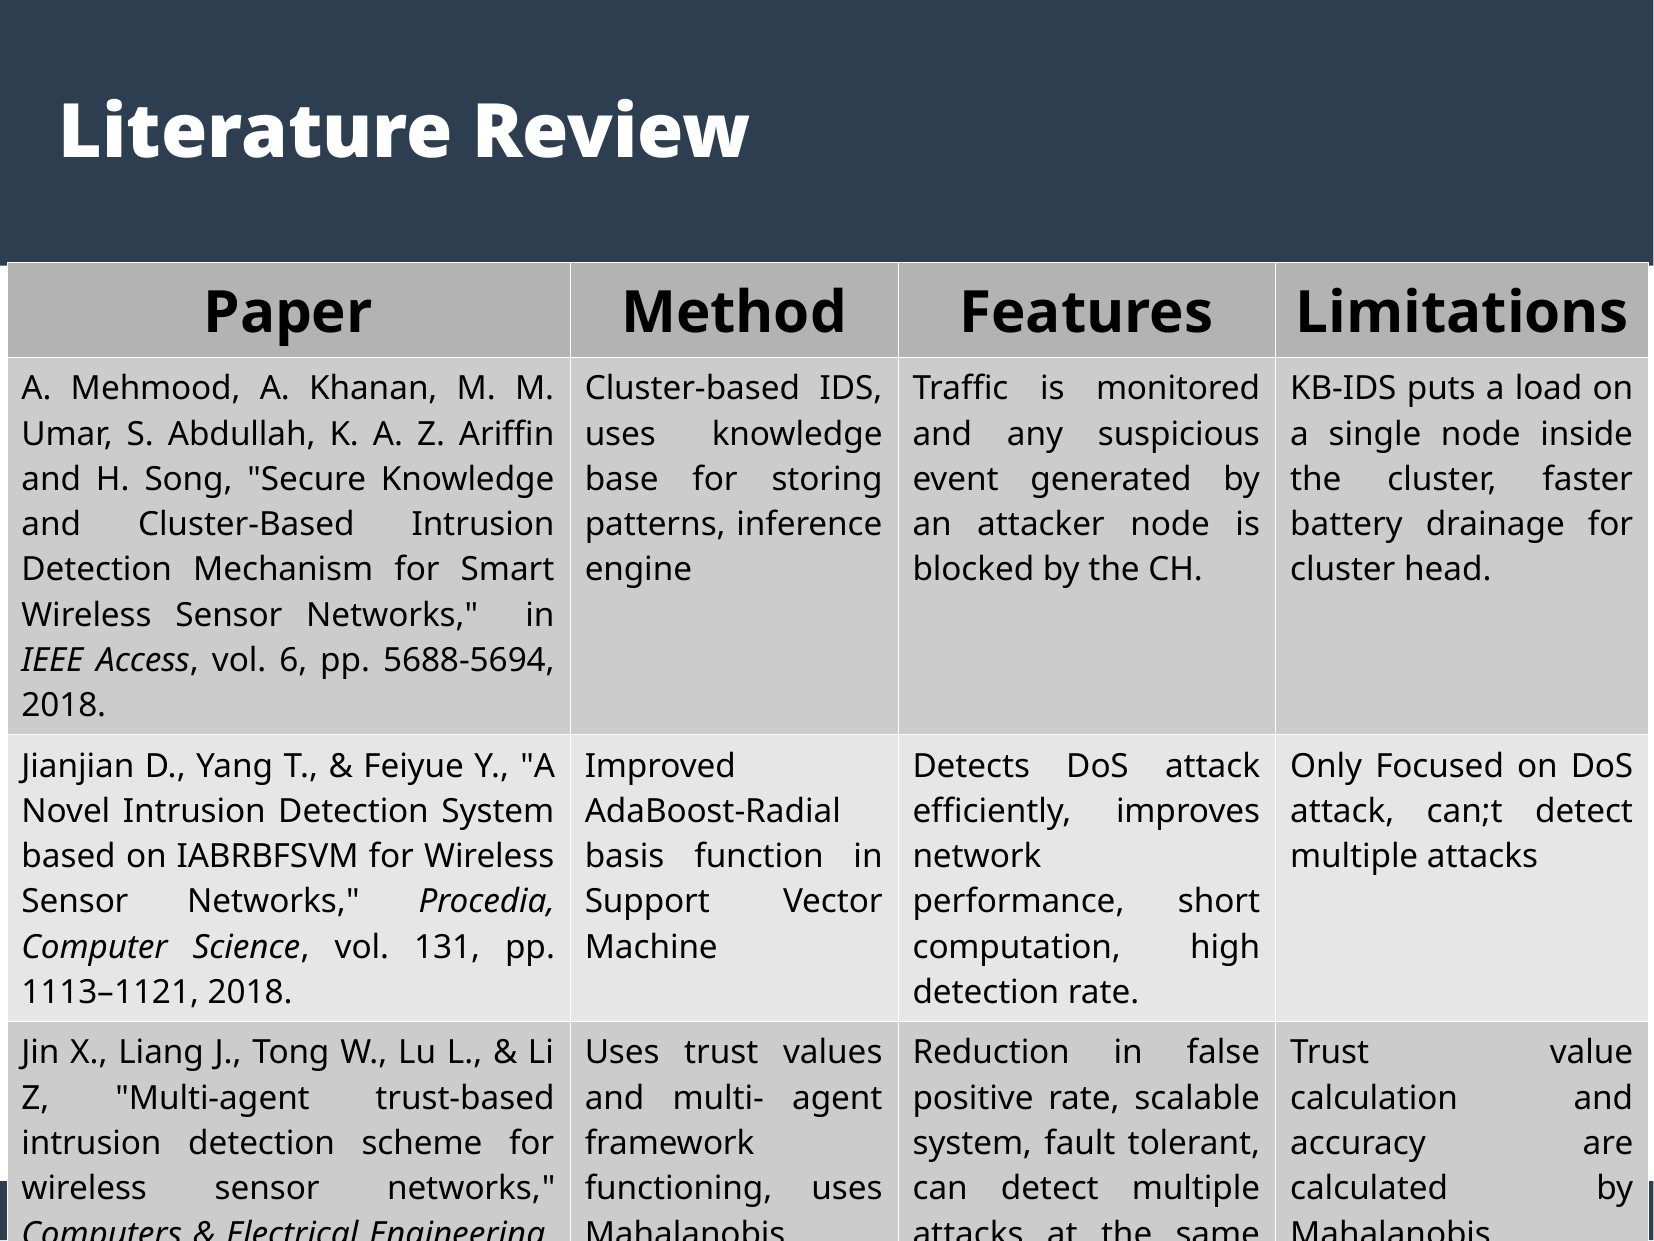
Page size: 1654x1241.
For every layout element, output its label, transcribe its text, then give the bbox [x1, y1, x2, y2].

table_cell Reduction in false positive rate, scalable system, fault tolerant, can detect multiple attacks at the same time [899, 1022, 1275, 1241]
title Literature Review [59, 49, 1595, 207]
table_header Features [899, 263, 1275, 357]
table_header Method [571, 263, 898, 357]
table_header Paper [8, 263, 570, 357]
table_cell Improved AdaBoost-Radial basis function in Support Vector Machine [571, 735, 898, 1021]
table_cell Uses trust values and multi- agent framework functioning, uses Mahalanobis distance. [571, 1022, 898, 1241]
table_cell Jin X., Liang J., Tong W., Lu L., & Li Z, "Multi-agent trust-based intrusion detection scheme for wireless sensor networks," Computers & Electrical Engineering, vol. 59, pp. 262–273, 2017. [8, 1022, 570, 1241]
table_cell Trust value calculation and accuracy are calculated by Mahalanobis distance. [1276, 1022, 1648, 1241]
table_cell Detects DoS attack efficiently, improves network performance, short computation, high detection rate. [899, 735, 1275, 1021]
table_header Limitations [1276, 263, 1648, 357]
table_cell Only Focused on DoS attack, can;t detect multiple attacks [1276, 735, 1648, 1021]
table_cell Traffic is monitored and any suspicious event generated by an attacker node is blocked by the CH. [899, 358, 1275, 734]
table_cell Jianjian D., Yang T., & Feiyue Y., "A Novel Intrusion Detection System based on IABRBFSVM for Wireless Sensor Networks," Procedia, Computer Science, vol. 131, pp. 1113–1121, 2018. [8, 735, 570, 1021]
table_cell A. Mehmood, A. Khanan, M. M. Umar, S. Abdullah, K. A. Z. Ariffin and H. Song, "Secure Knowledge and Cluster-Based Intrusion Detection Mechanism for Smart Wireless Sensor Networks," in IEEE Access, vol. 6, pp. 5688-5694, 2018. [8, 358, 570, 734]
table_cell Cluster-based IDS, uses knowledge base for storing patterns, inference engine [571, 358, 898, 734]
table_cell KB-IDS puts a load on a single node inside the cluster, faster battery drainage for cluster head. [1276, 358, 1648, 734]
